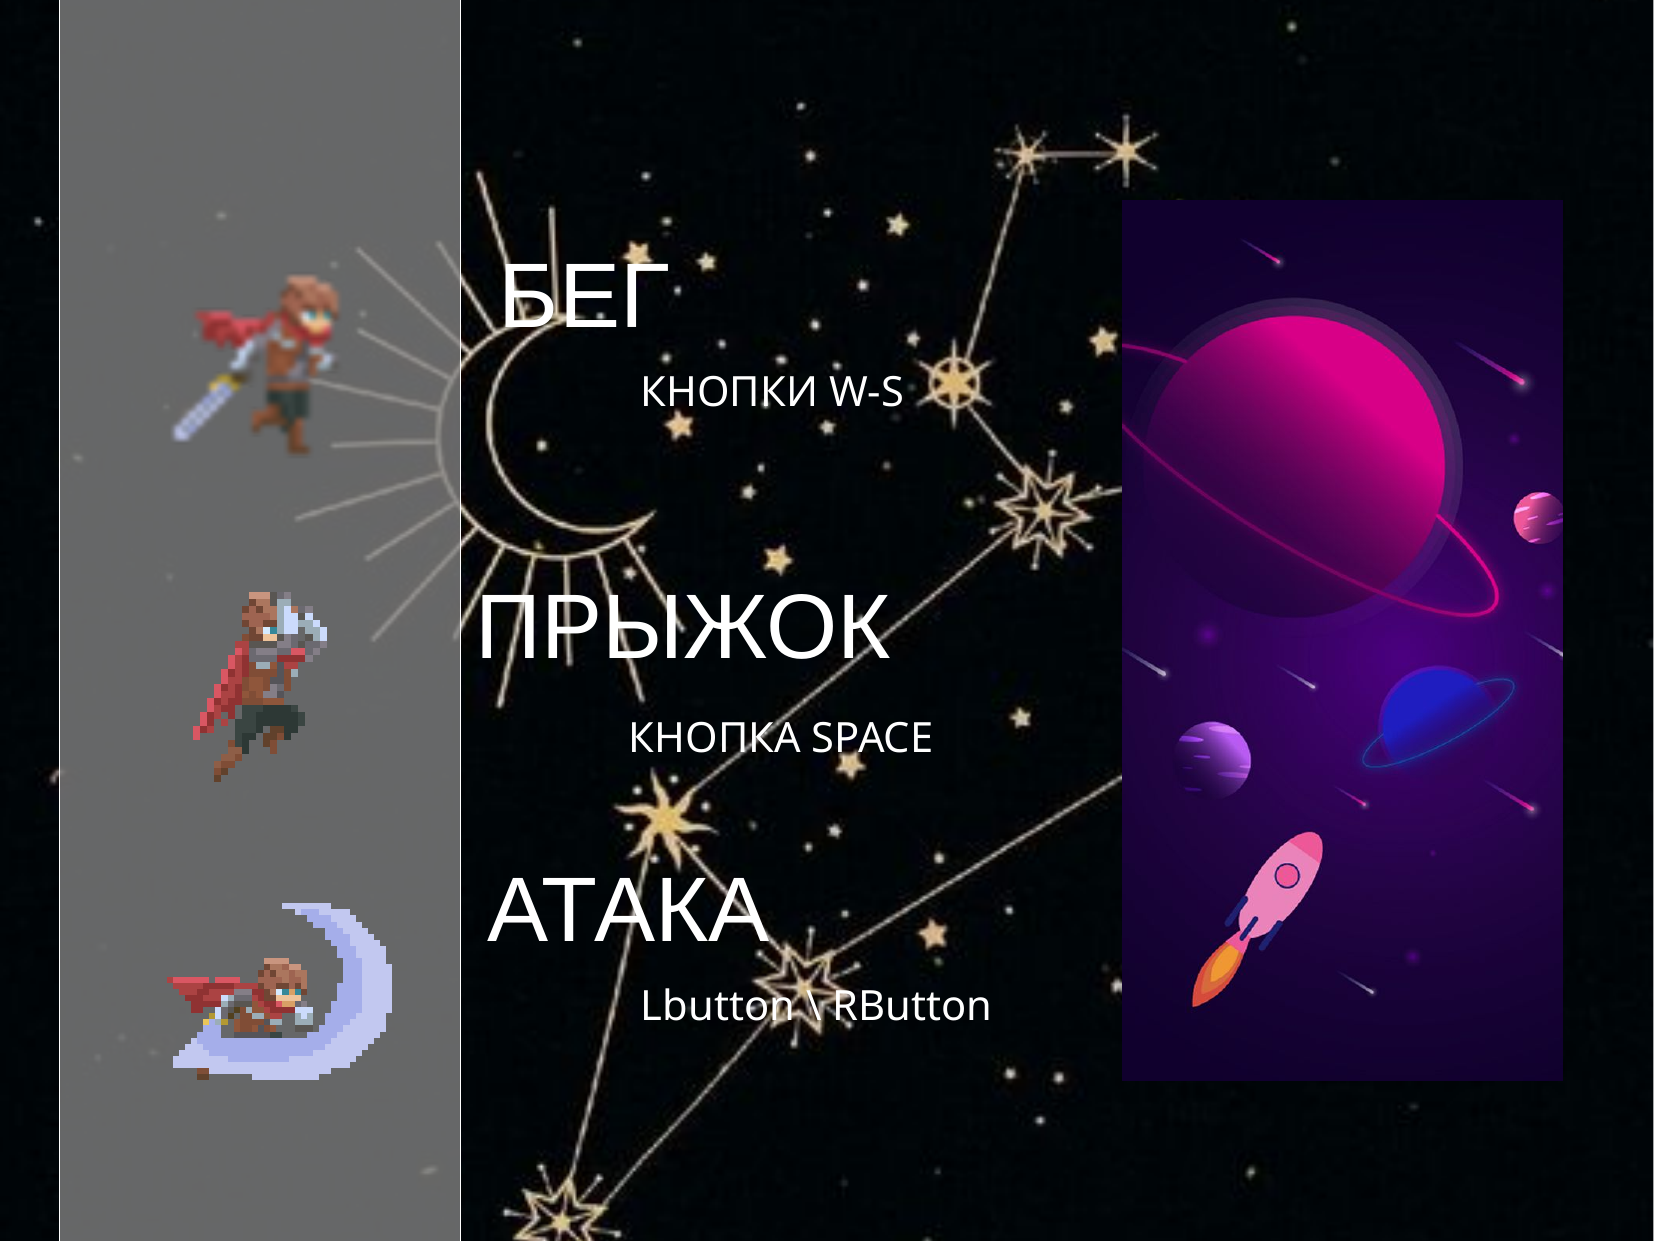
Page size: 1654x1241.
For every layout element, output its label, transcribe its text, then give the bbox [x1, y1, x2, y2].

text_box БЕГ [484, 236, 1382, 355]
text_box ПРЫЖОК [460, 567, 1371, 686]
text_box АТАКА [472, 851, 1371, 969]
text_box КНОПКИ W-S [625, 354, 1016, 421]
text_box [59, 0, 461, 1241]
picture [84, 200, 438, 462]
text_box Lbutton \ RButton [625, 968, 1016, 1035]
picture [73, 543, 426, 804]
picture [106, 861, 411, 1087]
text_box КНОПКА SPACE [614, 700, 1004, 767]
picture [0, 0, 59, 1241]
picture [461, 0, 1654, 1241]
